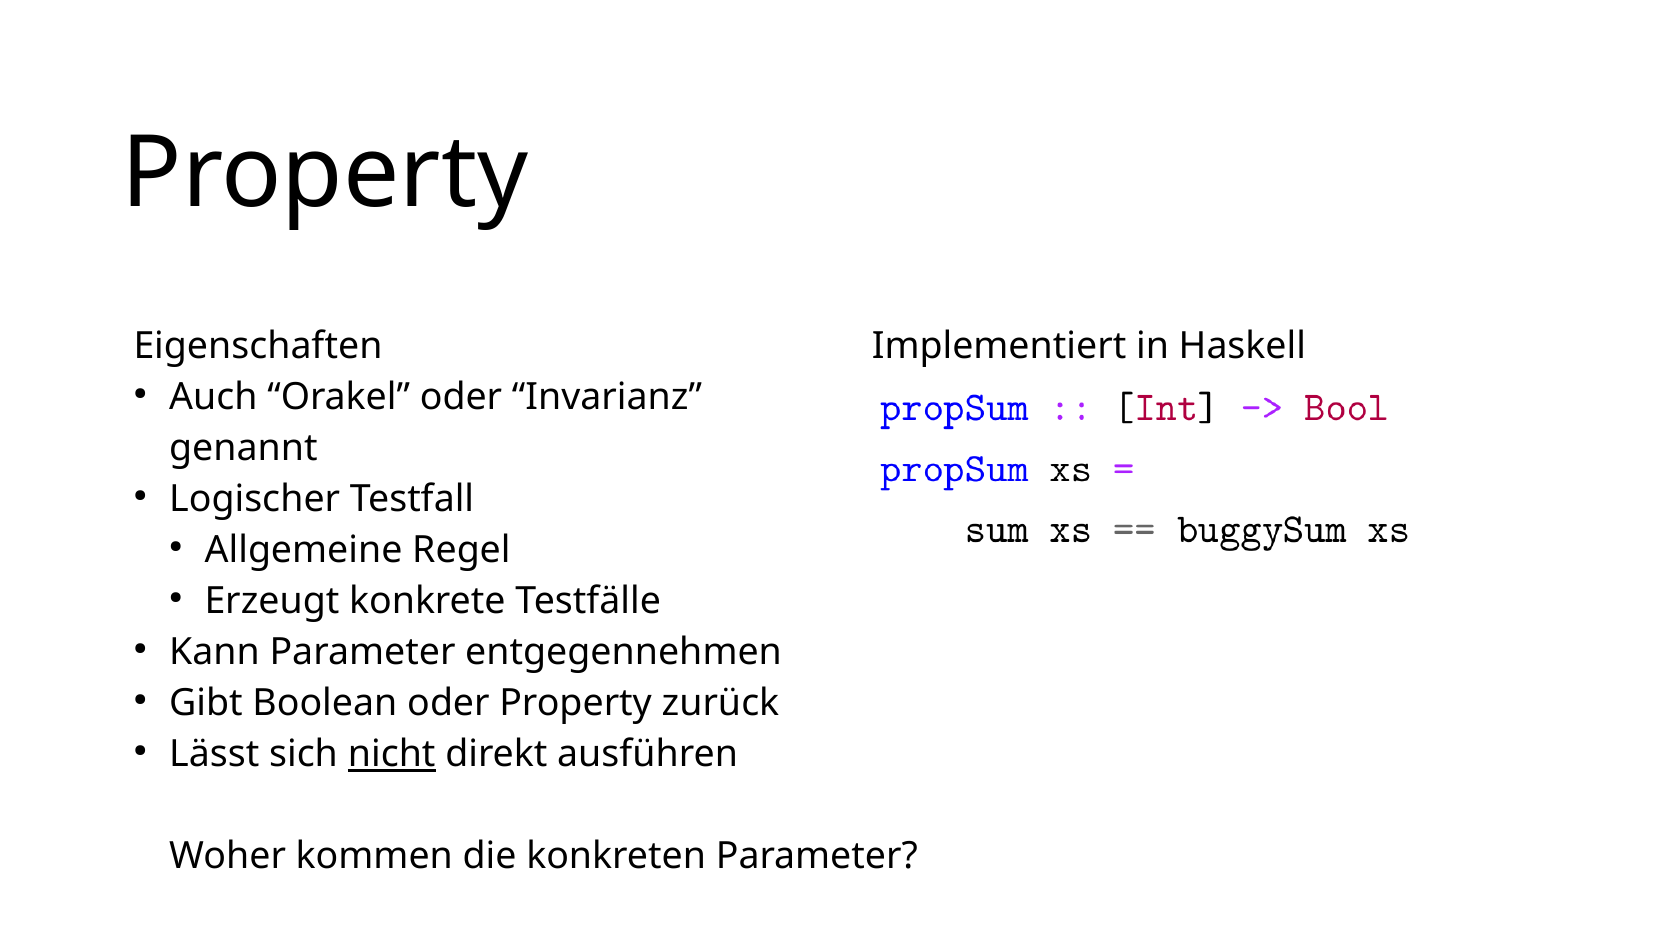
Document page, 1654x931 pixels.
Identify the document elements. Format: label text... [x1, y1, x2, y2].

text_box Eigenschaften Implementiert in Haskell Auch “Orakel” oder “Invarianz” genannt Logischer Testfall Allgemeine Regel Erzeugt konkrete Testfälle Kann Parameter entgegennehmen Gibt Boolean oder Property zurück Lässt sich nicht direkt ausführen Woher kommen die konkreten Parameter? [118, 310, 1371, 887]
picture [862, 379, 1459, 562]
text_box Property [107, 92, 1536, 380]
